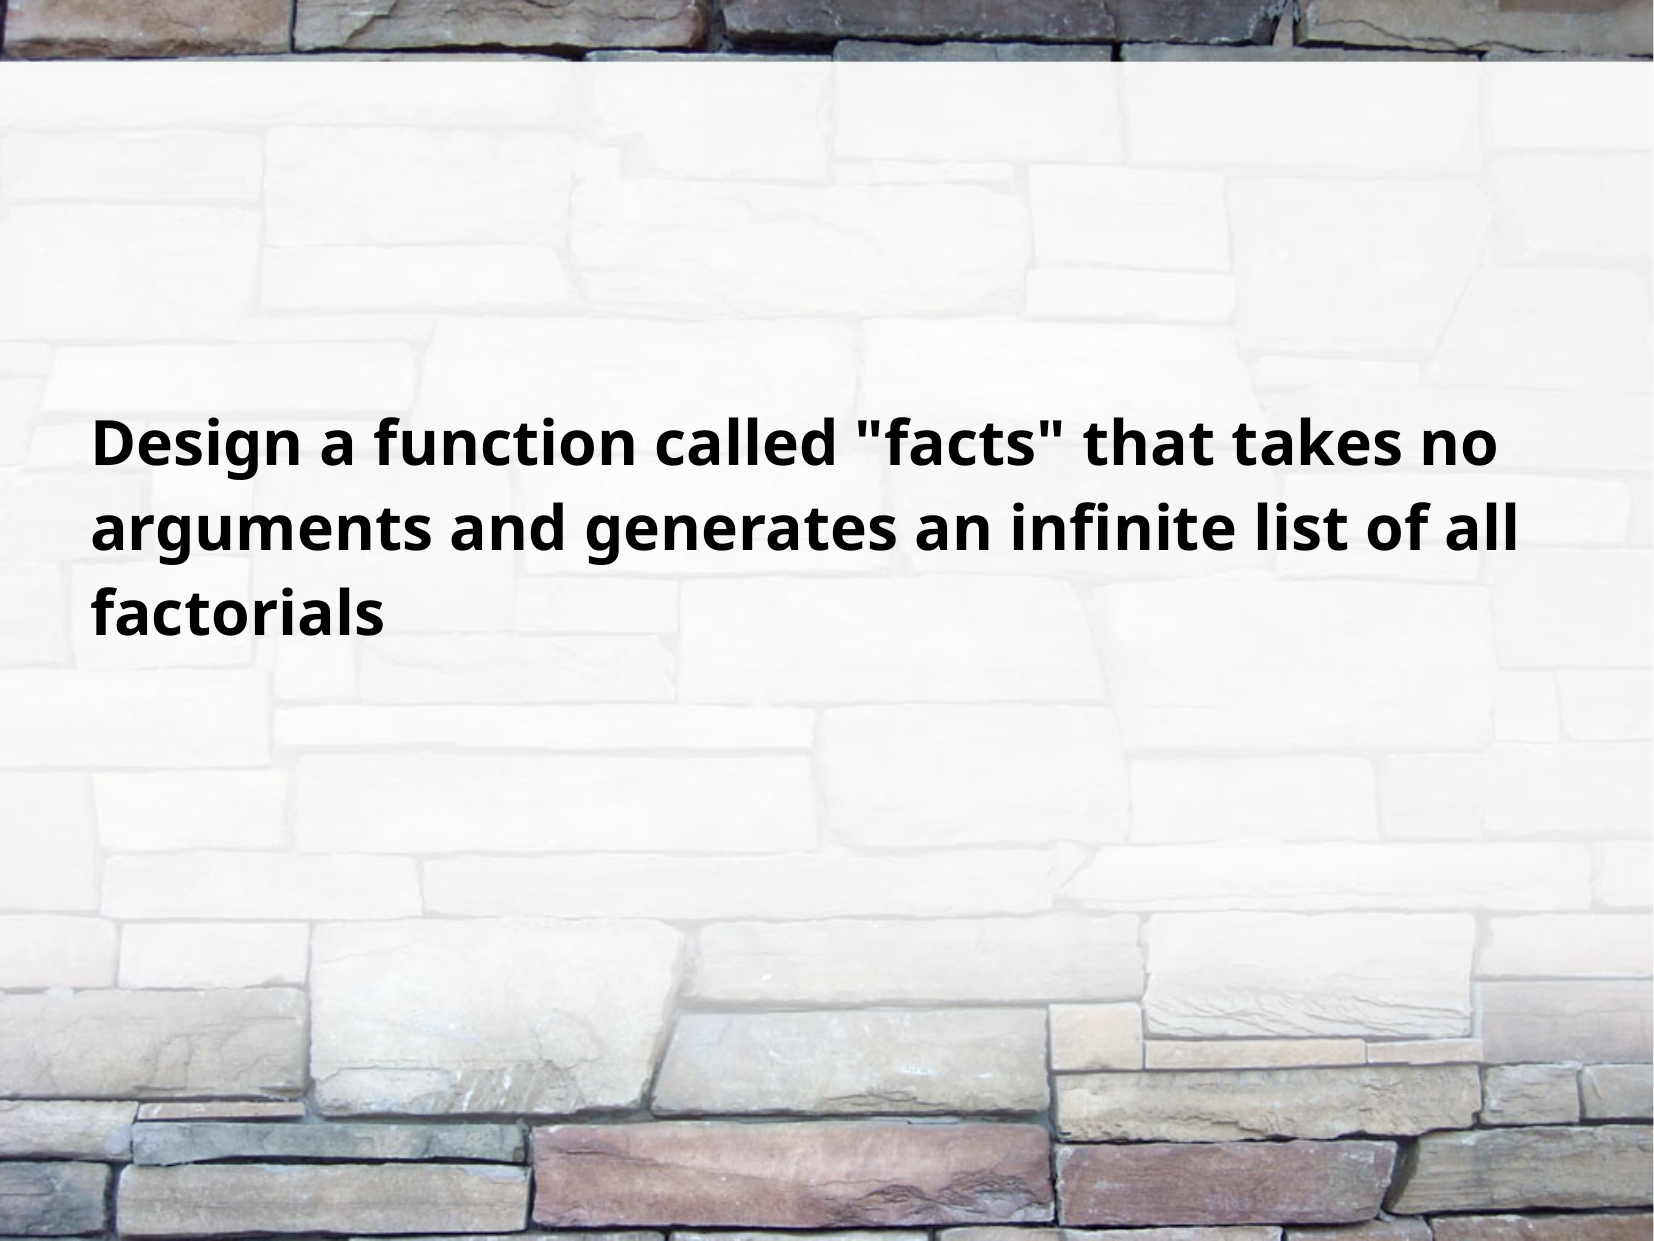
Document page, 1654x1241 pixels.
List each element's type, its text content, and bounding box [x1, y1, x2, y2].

picture [0, 0, 1654, 1241]
subtitle Design a function called "facts" that takes no arguments and generates an infinite list of all factorials [90, 45, 1571, 1066]
